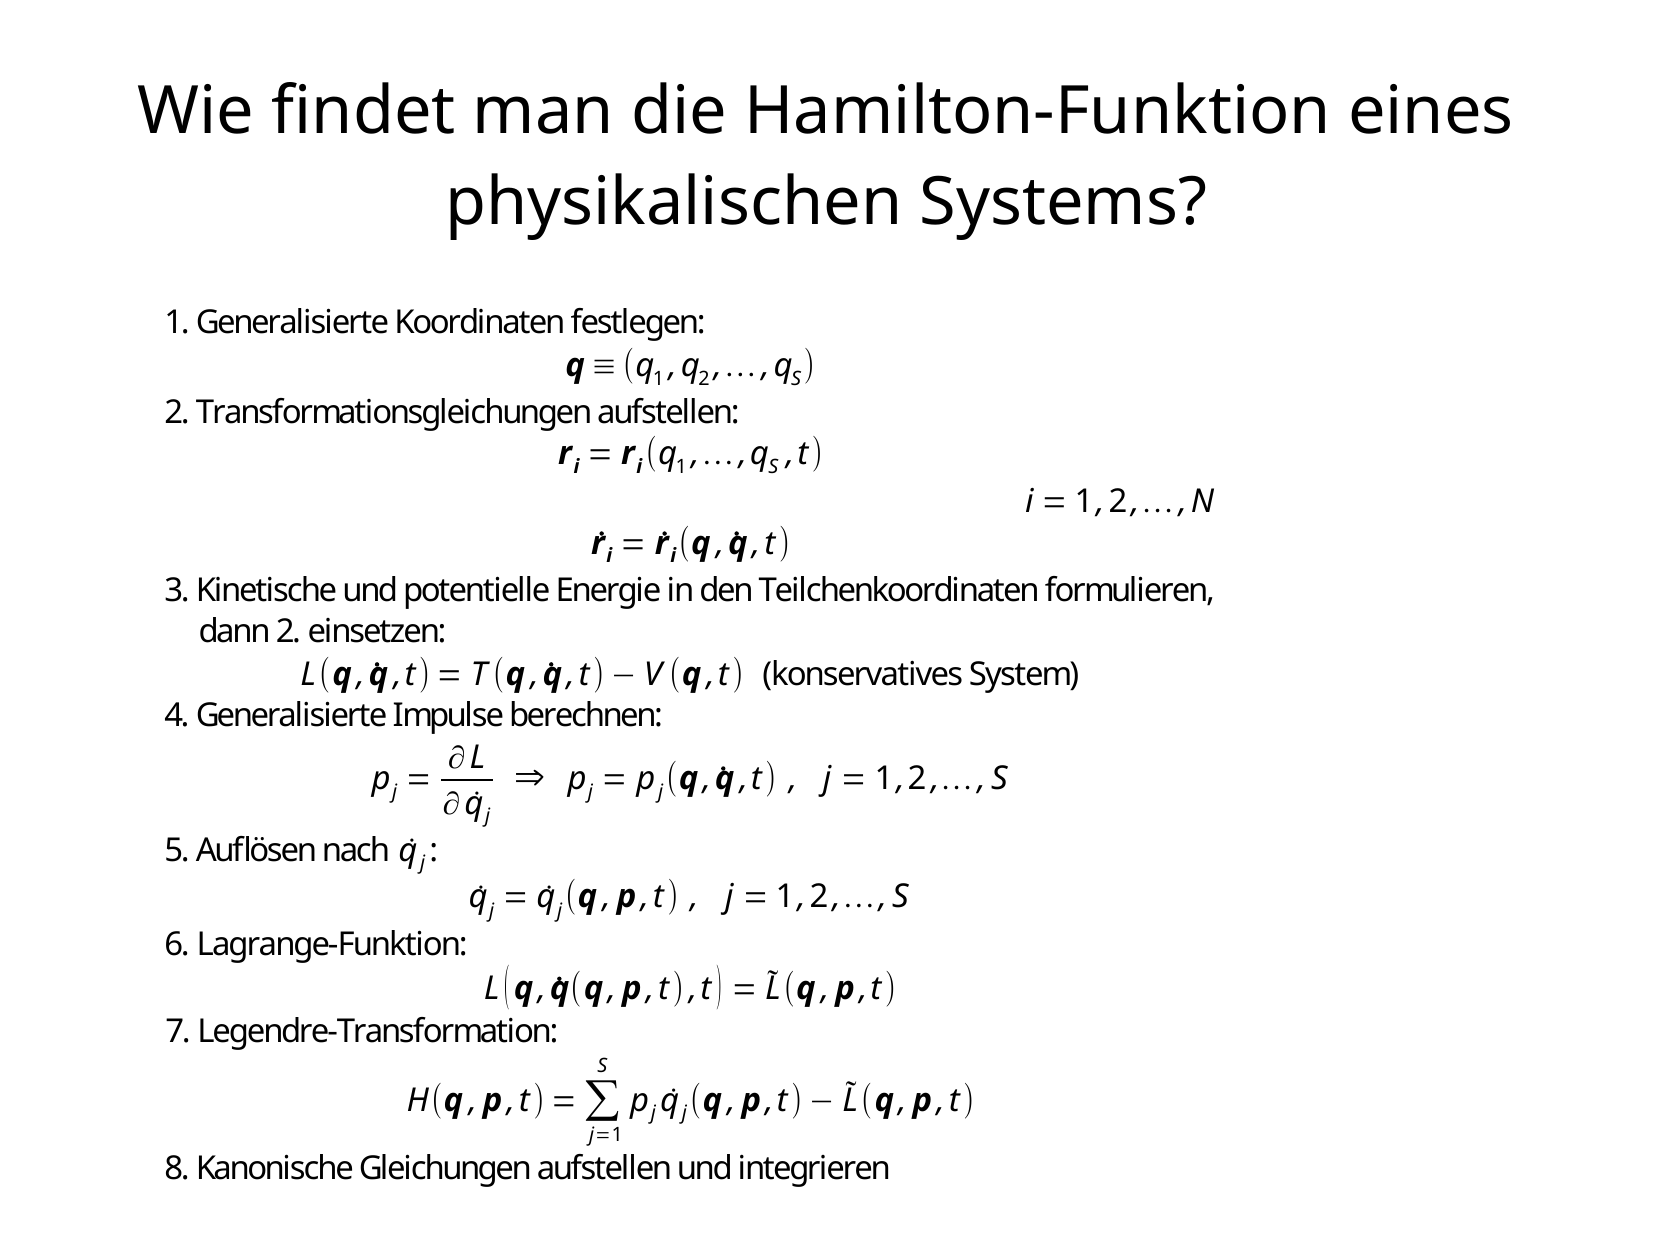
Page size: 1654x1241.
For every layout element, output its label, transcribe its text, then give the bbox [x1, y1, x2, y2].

chart [160, 302, 1219, 1189]
title Wie findet man die Hamilton-Funktion eines physikalischen Systems? [82, 49, 1571, 257]
